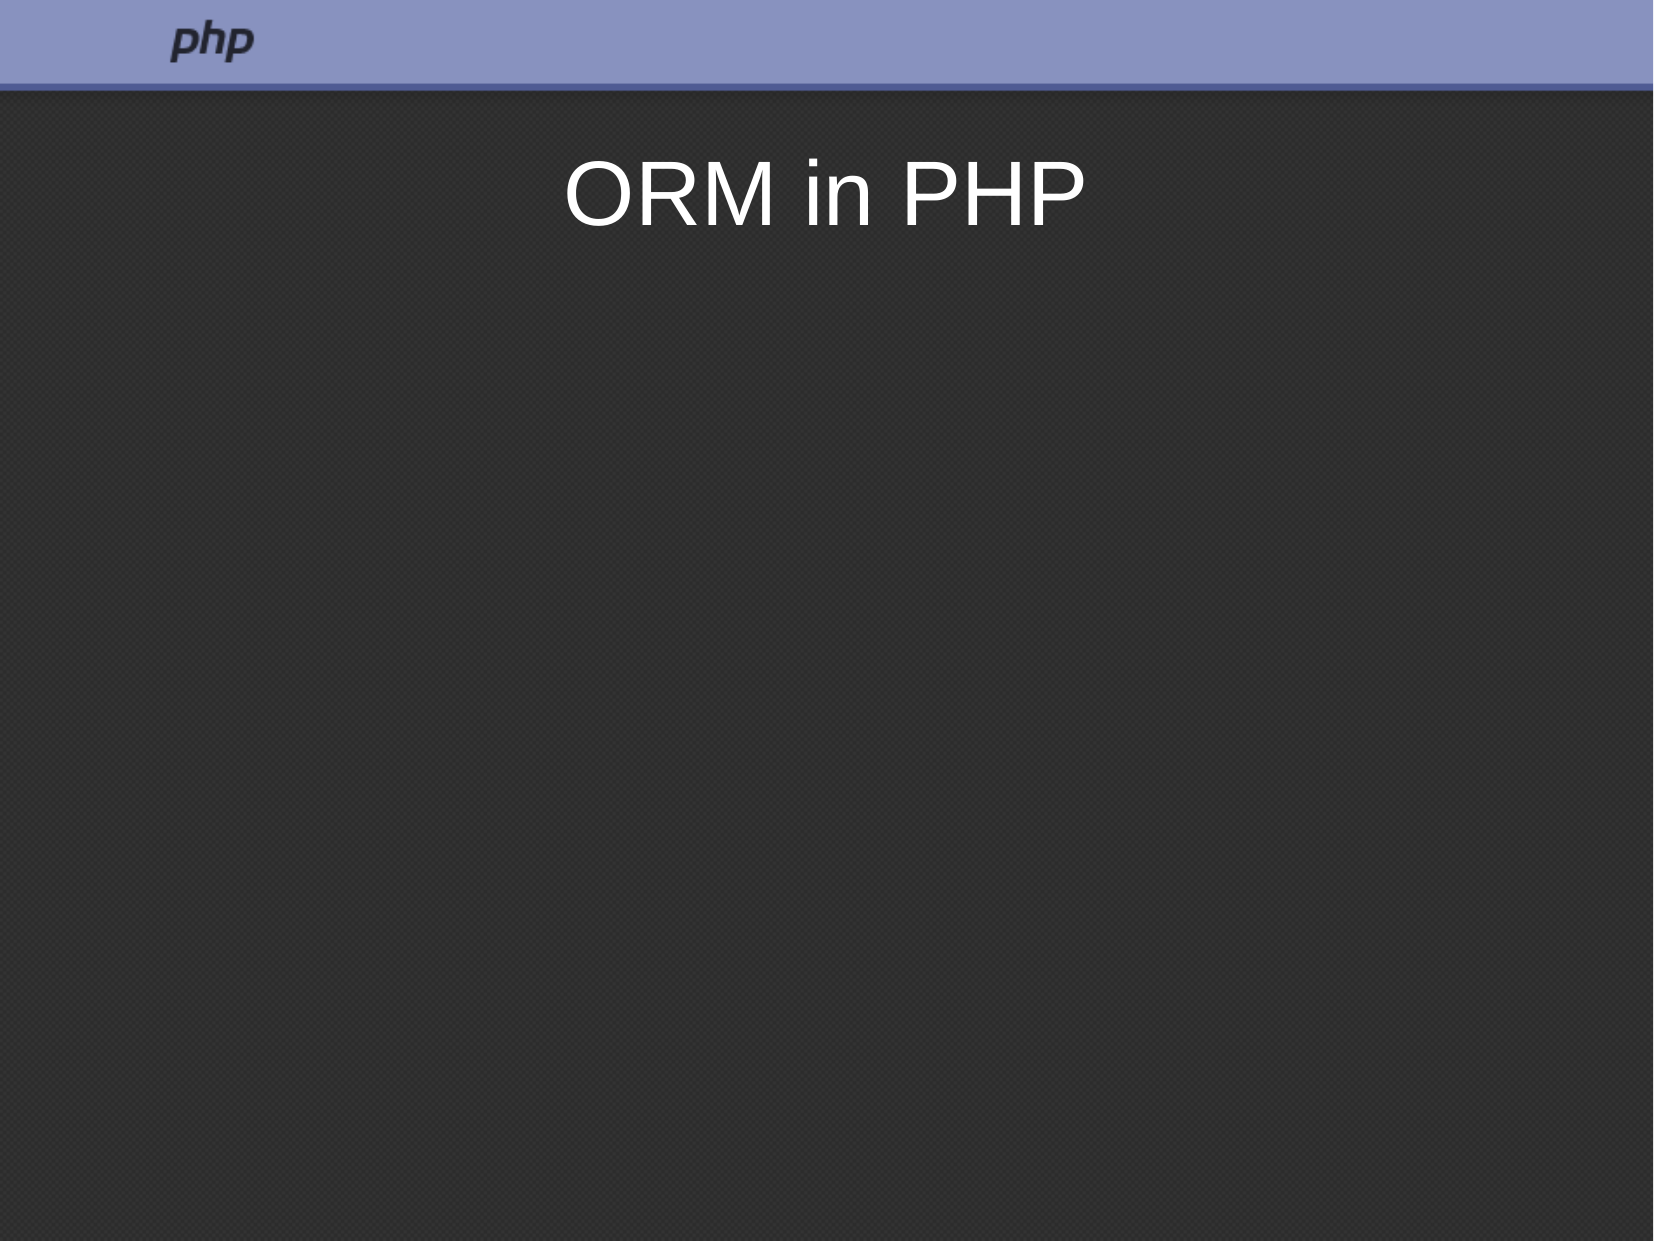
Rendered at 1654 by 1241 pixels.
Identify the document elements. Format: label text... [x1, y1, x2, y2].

picture [0, 0, 1654, 1241]
title ORM in PHP [82, 90, 1571, 298]
